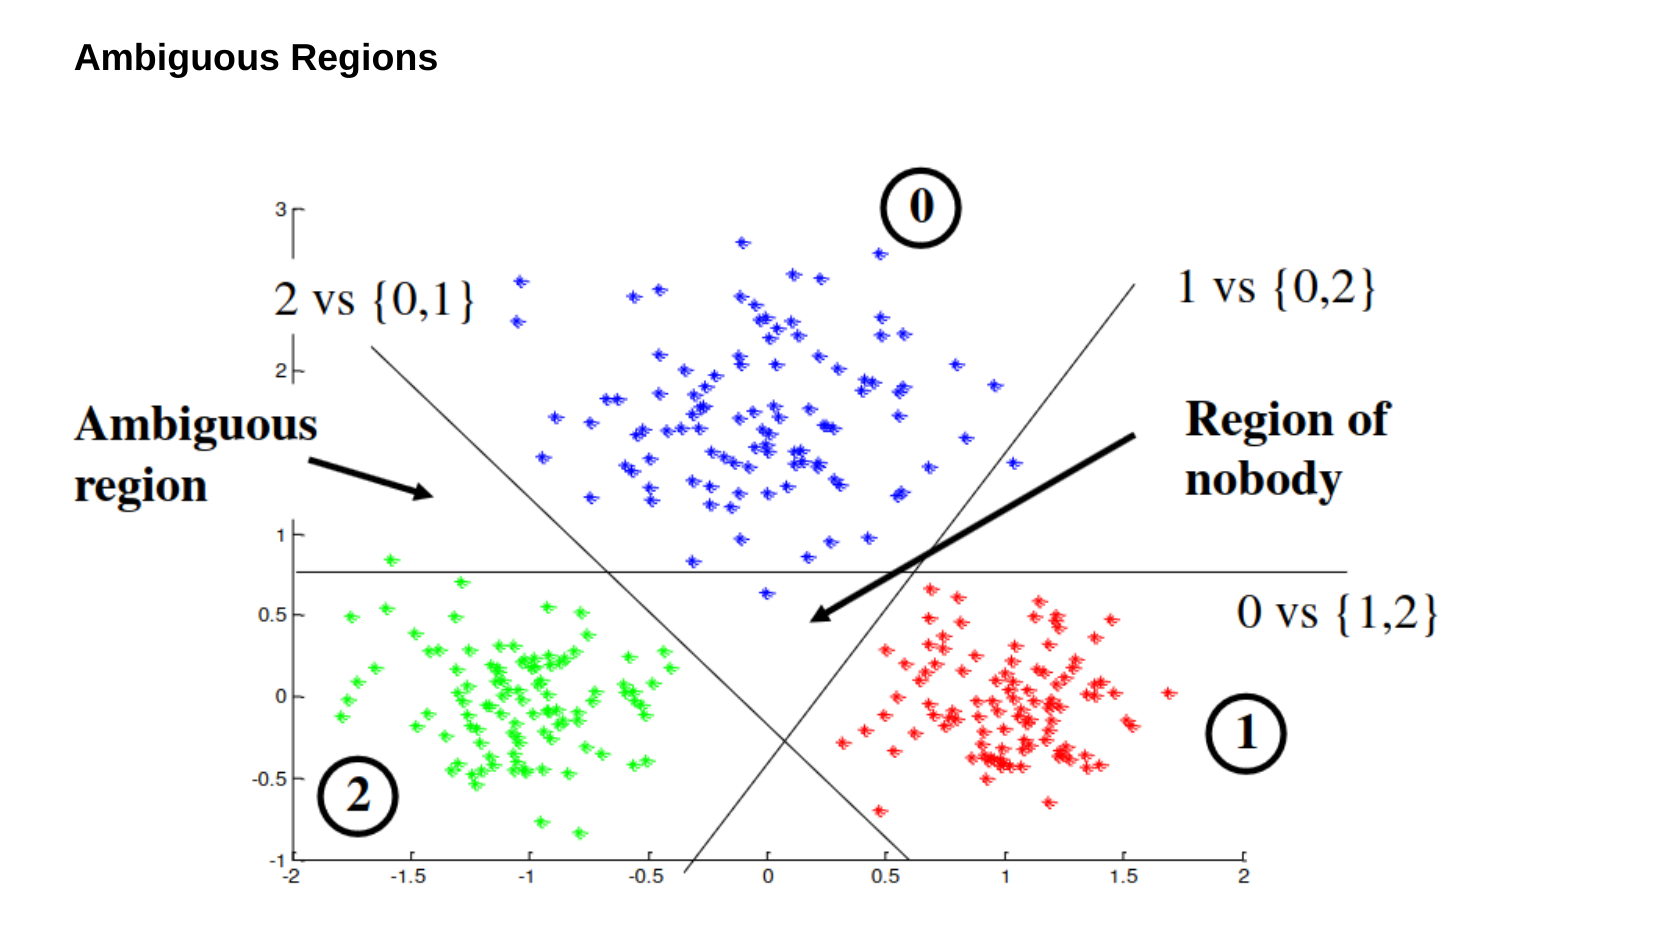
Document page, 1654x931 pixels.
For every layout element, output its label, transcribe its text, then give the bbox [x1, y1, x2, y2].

picture [43, 121, 1477, 916]
text_box Ambiguous Regions [59, 29, 1418, 87]
